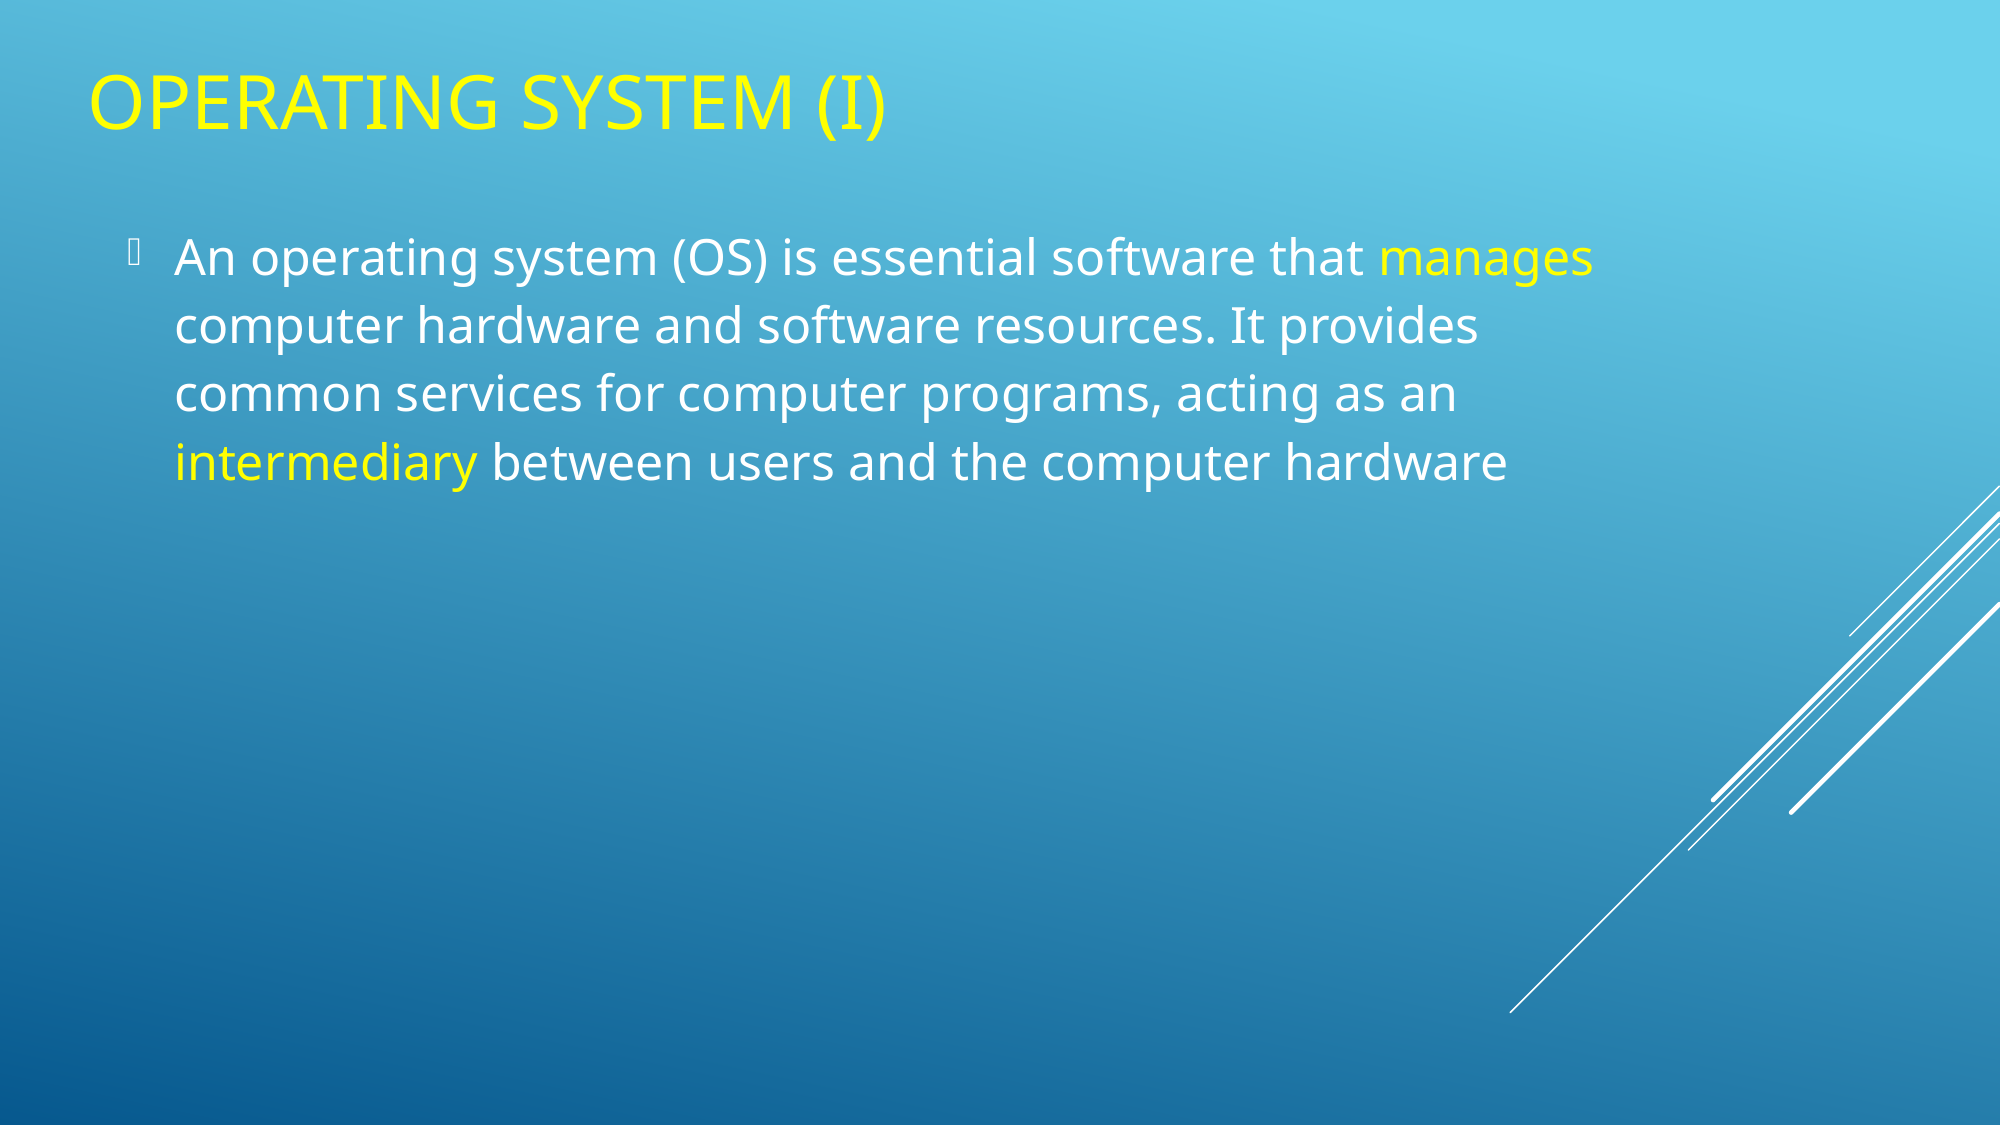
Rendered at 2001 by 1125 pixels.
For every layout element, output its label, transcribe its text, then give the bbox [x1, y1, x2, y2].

title Operating system (I) [72, 16, 1853, 185]
list An operating system (OS) is essential software that manages computer hardware and software resources. It provides common services for computer programs, acting as an intermediary between users and the computer hardware [112, 214, 1664, 1015]
